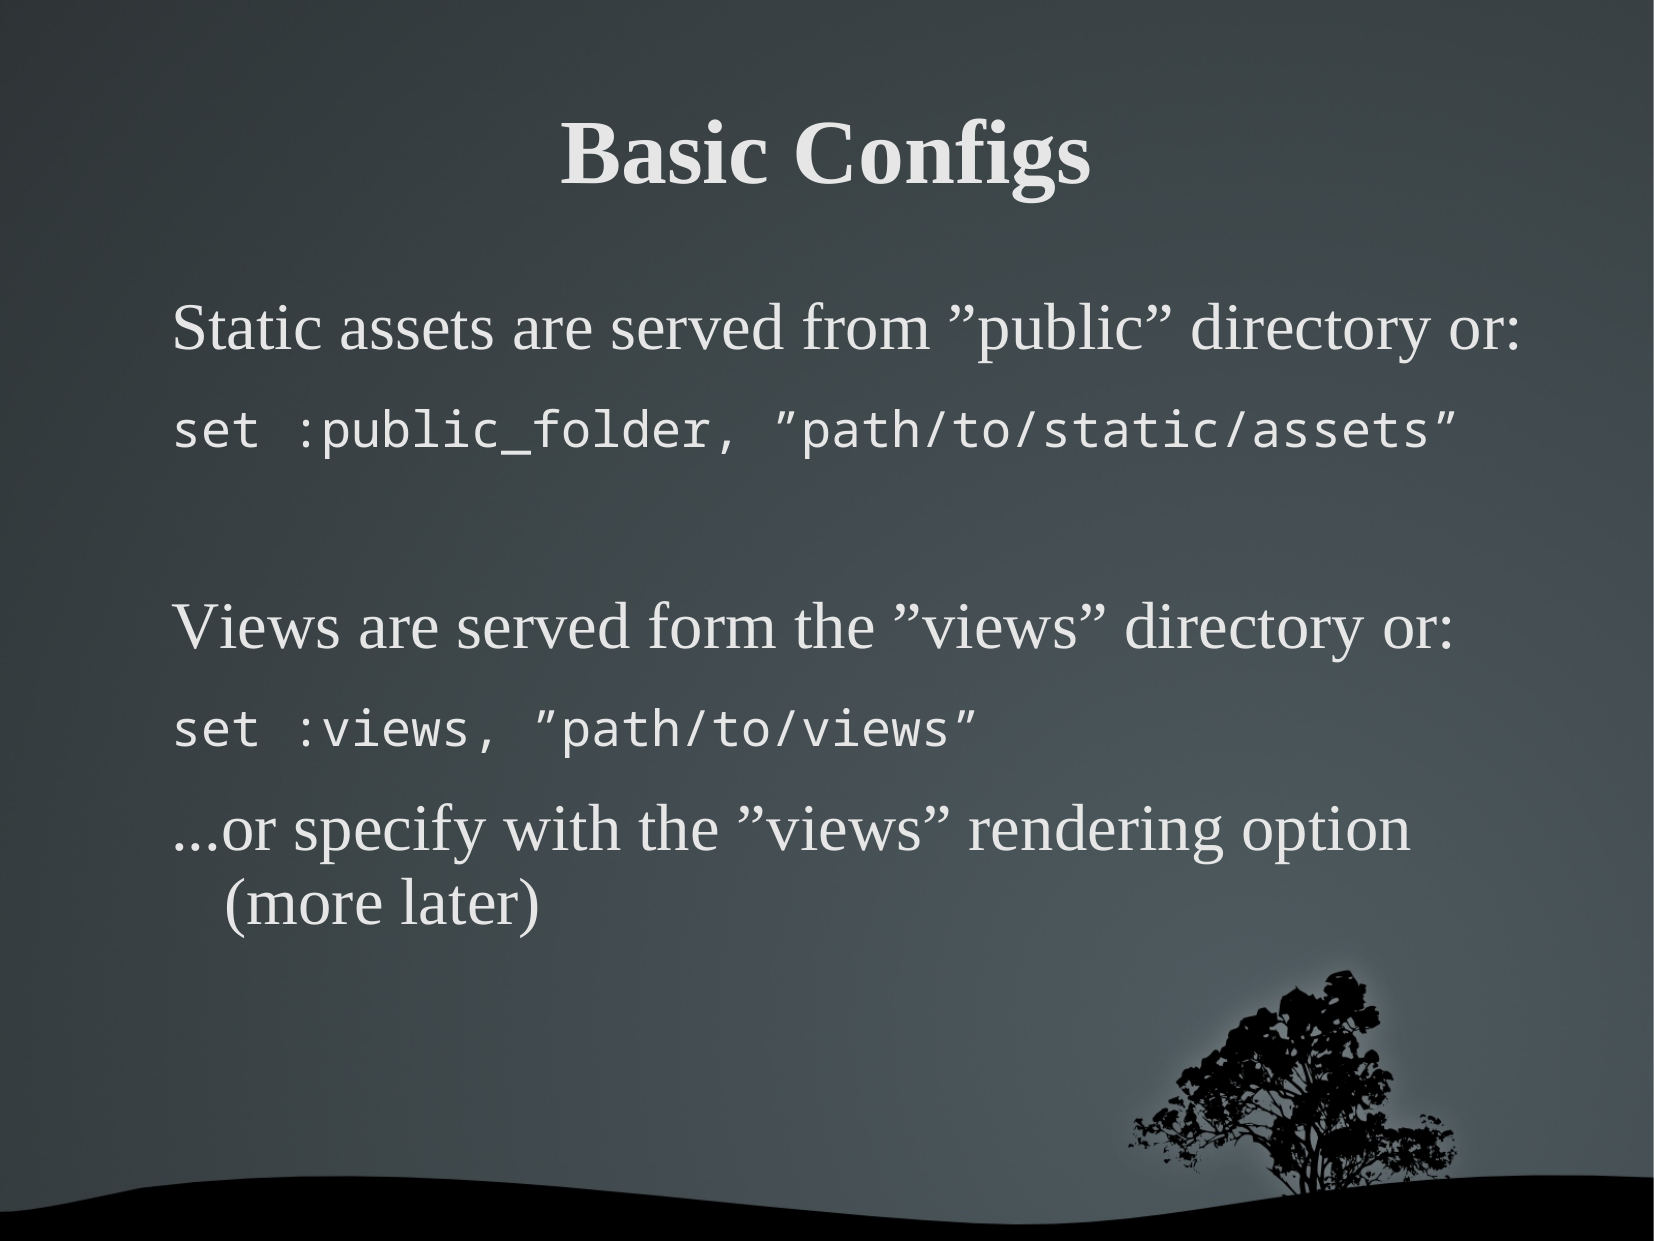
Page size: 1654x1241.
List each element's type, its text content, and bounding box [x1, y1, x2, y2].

title Basic Configs [82, 49, 1571, 257]
list Static assets are served from ”public” directory or: set :public_folder, ”path/to/static/assets” Views are served form the ”views” directory or: set :views, ”path/to/views” ...or specify with the ”views” rendering option (more later) [82, 290, 1571, 1133]
picture [0, 0, 1654, 1241]
